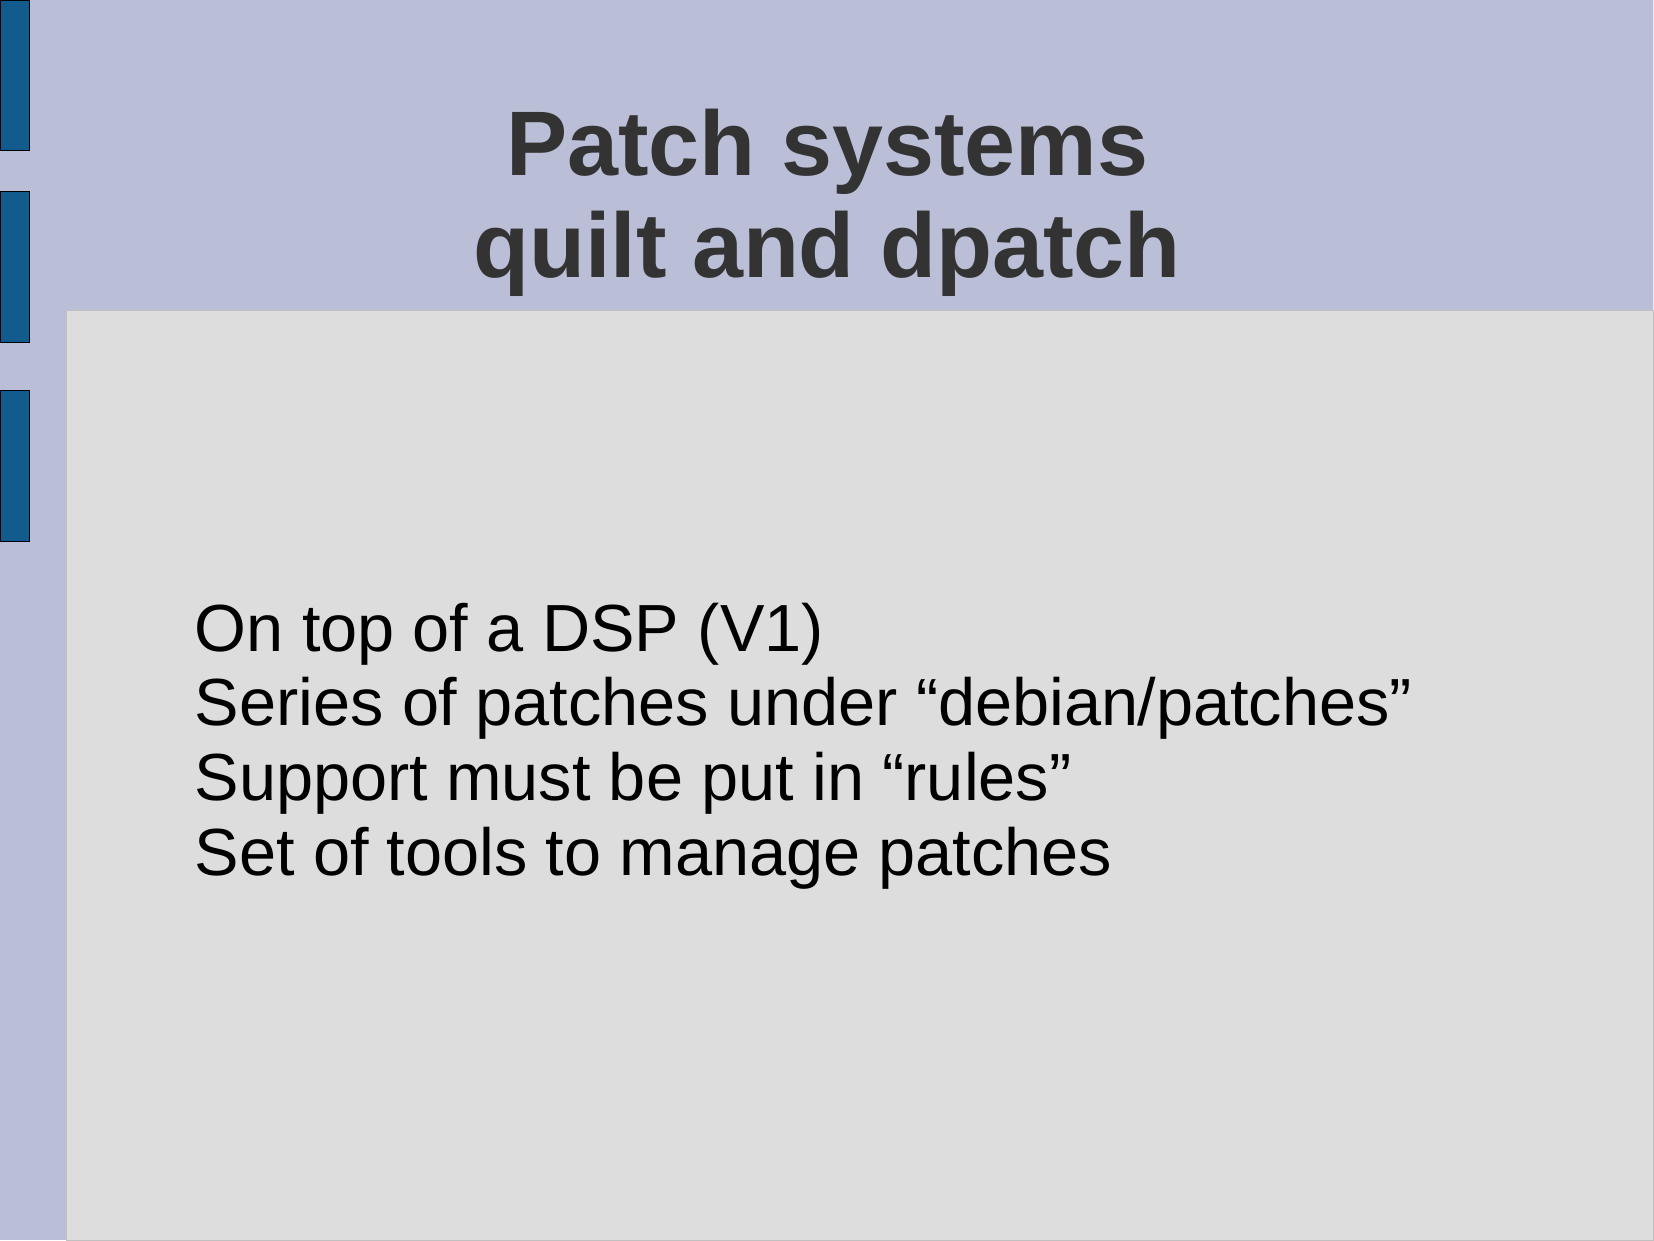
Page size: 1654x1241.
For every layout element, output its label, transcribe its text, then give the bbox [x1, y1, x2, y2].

title Patch systems quilt and dpatch [121, 91, 1534, 299]
list On top of a DSP (V1) Series of patches under “debian/patches” Support must be put in “rules” Set of tools to manage patches [177, 590, 1533, 955]
